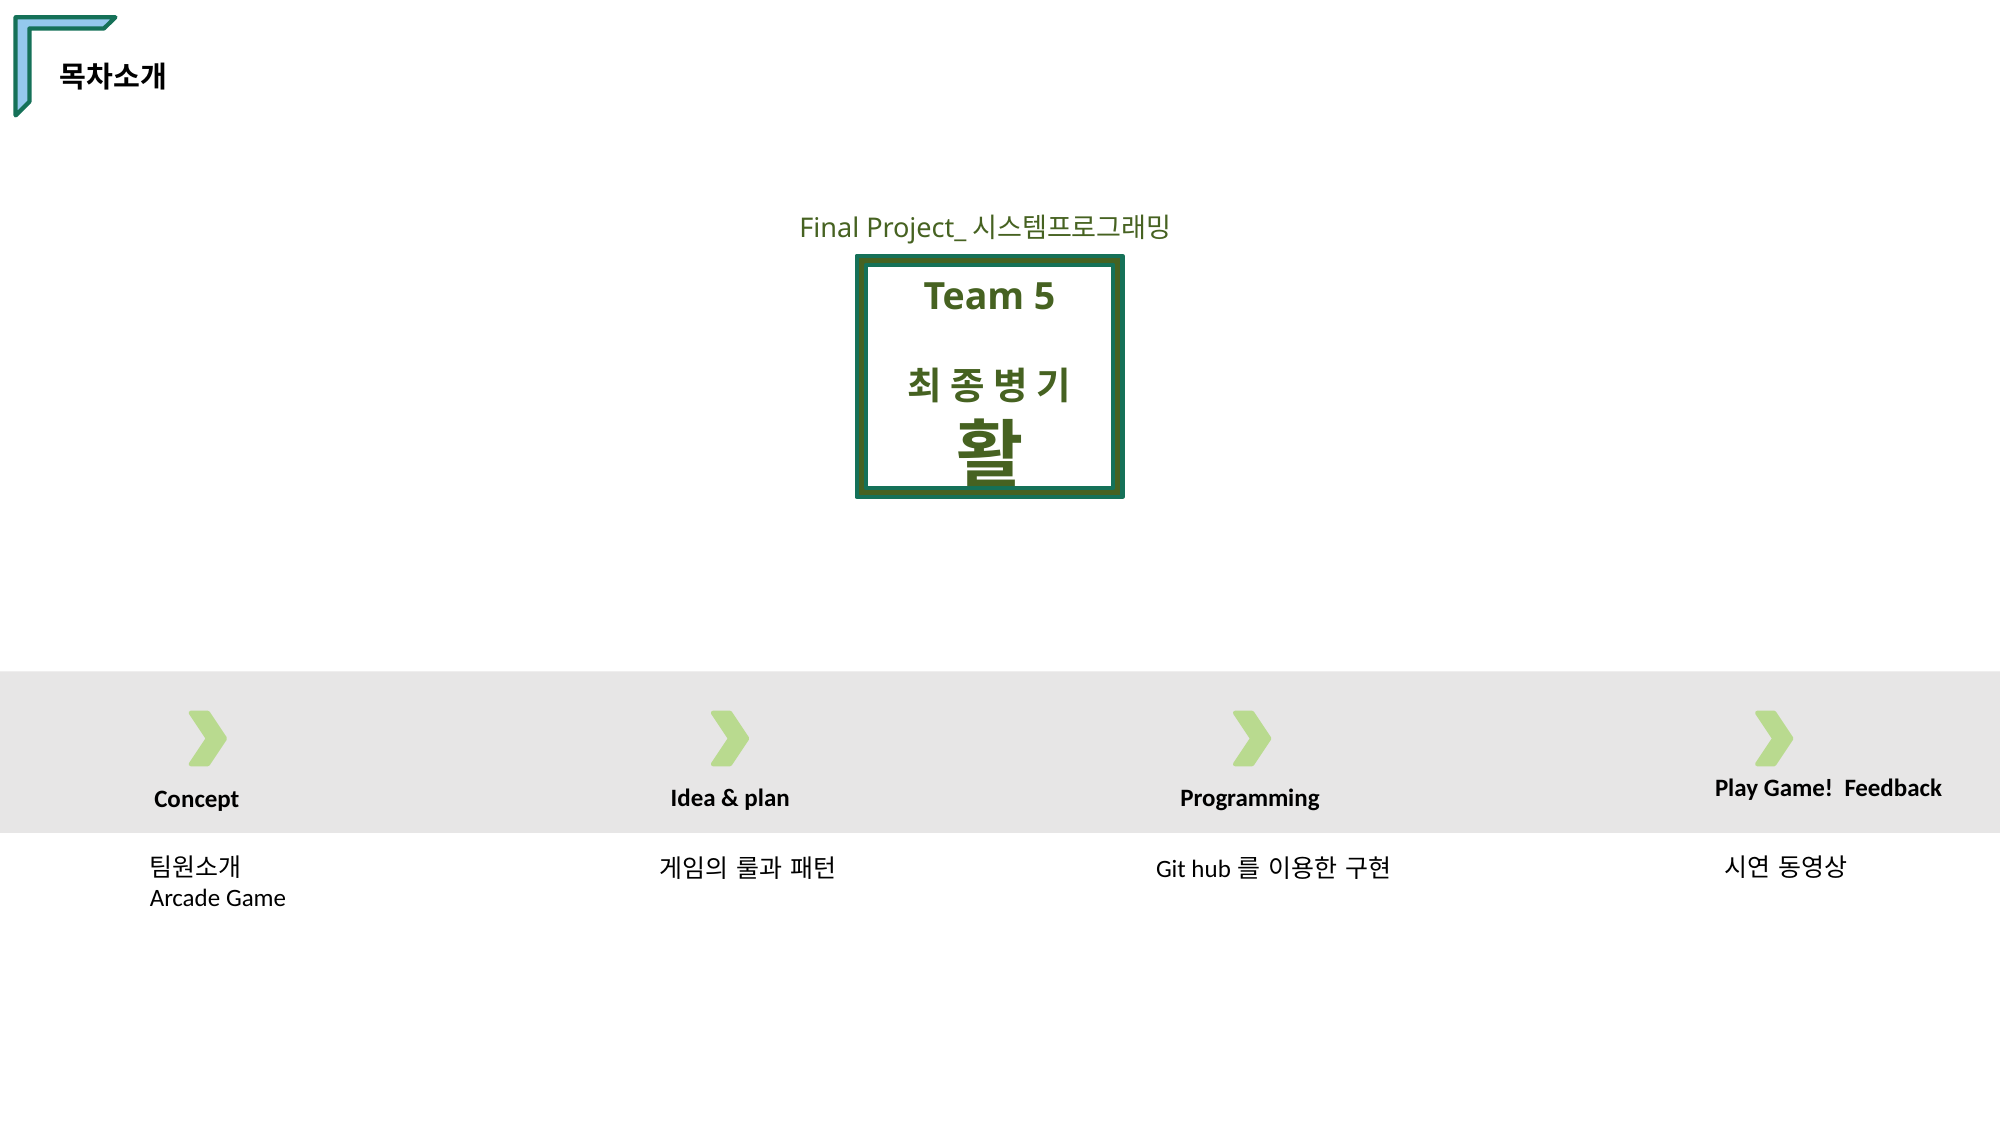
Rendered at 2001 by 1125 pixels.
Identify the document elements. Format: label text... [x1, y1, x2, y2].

text_box 팀원소개 Arcade Game [134, 843, 382, 919]
text_box Team 5 최 종 병 기 활 [856, 255, 1123, 498]
text_box Final Project_시스템프로그래밍 [784, 202, 1195, 250]
text_box Concept [139, 775, 330, 821]
text_box 시연 동영상 [1710, 843, 1878, 889]
text_box 게임의 룰과 패턴 [644, 845, 892, 891]
text_box Programming [1165, 773, 1388, 819]
text_box [15, 17, 116, 116]
text_box Play Game! Feedback [1700, 763, 1965, 839]
text_box Git hub를 이용한 구현 [1141, 845, 1422, 891]
text_box Idea & plan [655, 774, 854, 819]
text_box 목차소개 [44, 51, 285, 101]
text_box [0, 671, 2000, 833]
